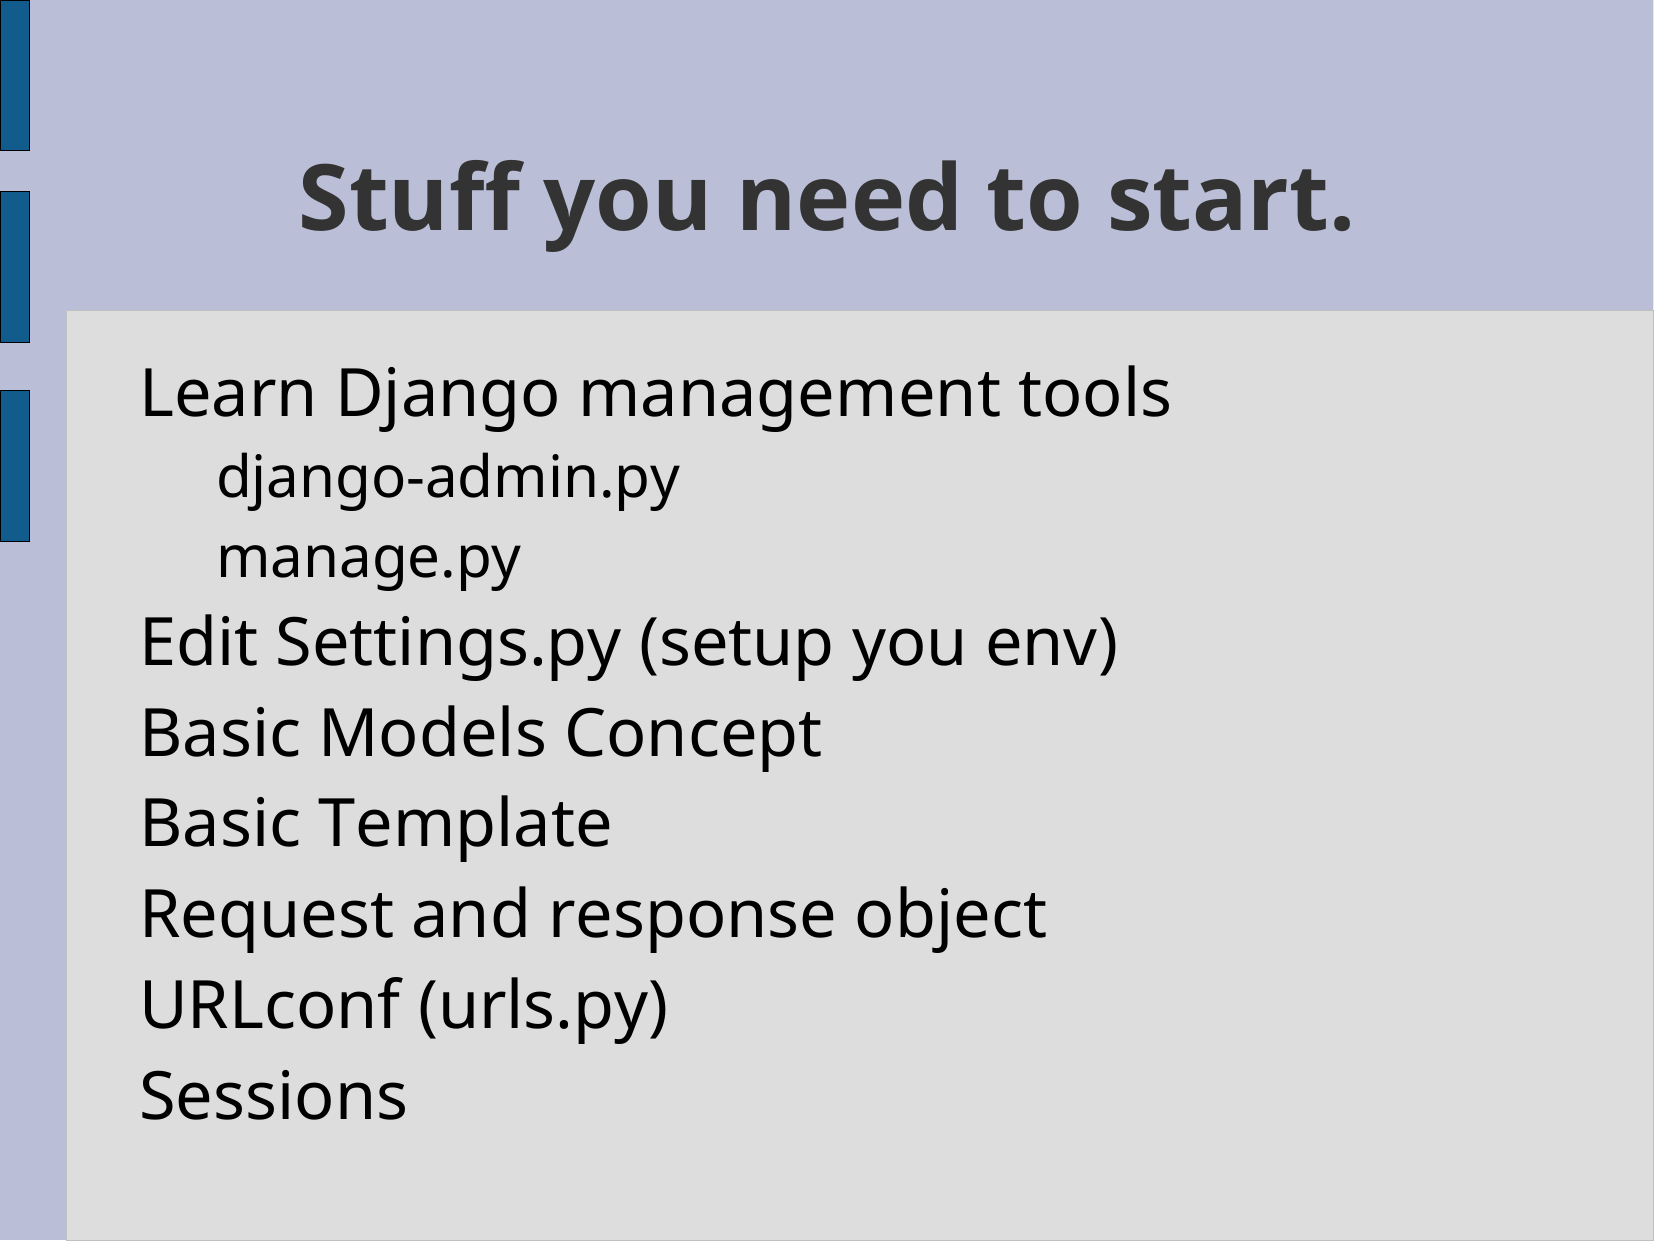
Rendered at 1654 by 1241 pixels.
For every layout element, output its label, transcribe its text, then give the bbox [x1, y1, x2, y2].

title Stuff you need to start. [121, 98, 1534, 291]
list Learn Django management tools django-admin.py manage.py Edit Settings.py (setup you env) Basic Models Concept Basic Template Request and response object URLconf (urls.py) Sessions [121, 344, 1534, 1112]
